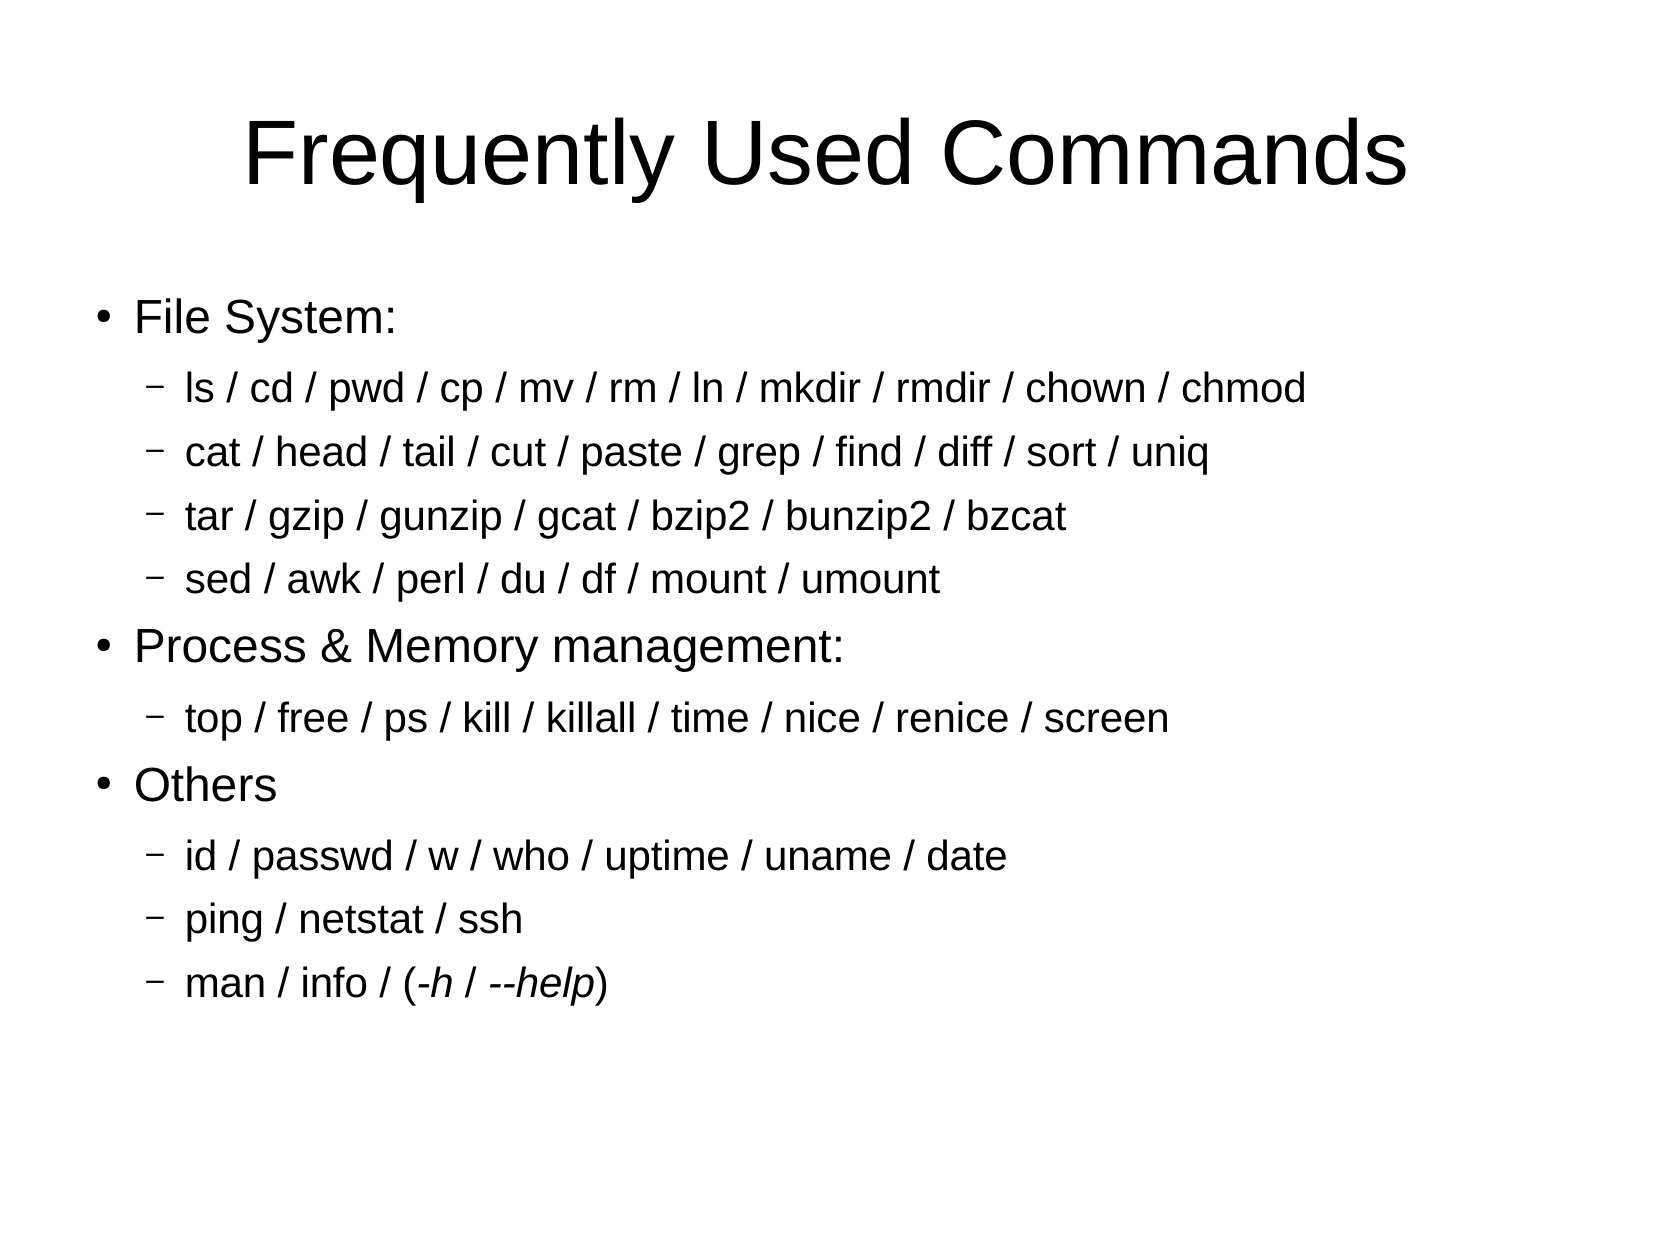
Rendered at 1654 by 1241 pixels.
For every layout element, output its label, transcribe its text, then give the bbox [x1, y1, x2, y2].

list File System: ls / cd / pwd / cp / mv / rm / ln / mkdir / rmdir / chown / chmod cat / head / tail / cut / paste / grep / find / diff / sort / uniq tar / gzip / gunzip / gcat / bzip2 / bunzip2 / bzcat sed / awk / perl / du / df / mount / umount Process & Memory management: top / free / ps / kill / killall / time / nice / renice / screen Others id / passwd / w / who / uptime / uname / date ping / netstat / ssh man / info / (-h / --help) [82, 290, 1538, 1010]
title Frequently Used Commands [82, 49, 1571, 257]
